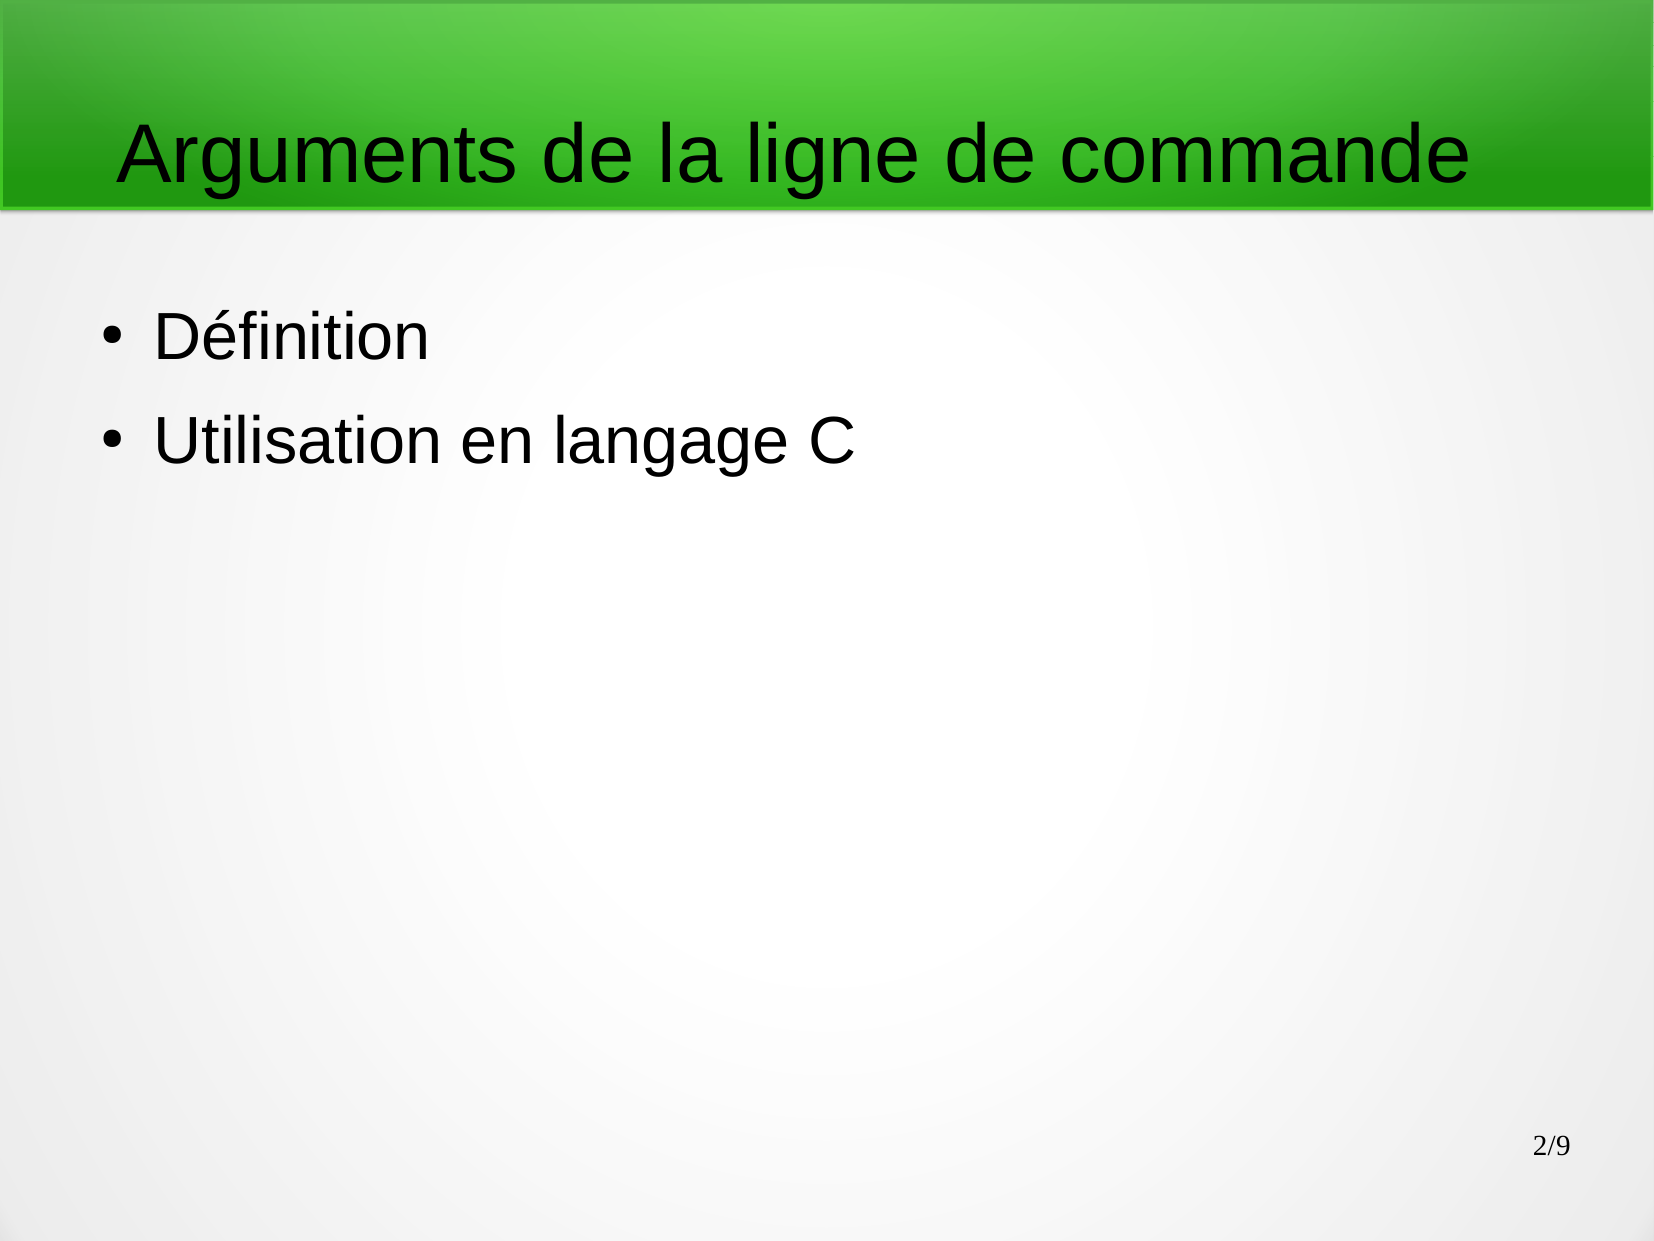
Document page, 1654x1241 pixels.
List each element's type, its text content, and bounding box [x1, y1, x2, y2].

title Arguments de la ligne de commande [82, 69, 1506, 238]
list Définition Utilisation en langage C [82, 299, 1571, 1019]
